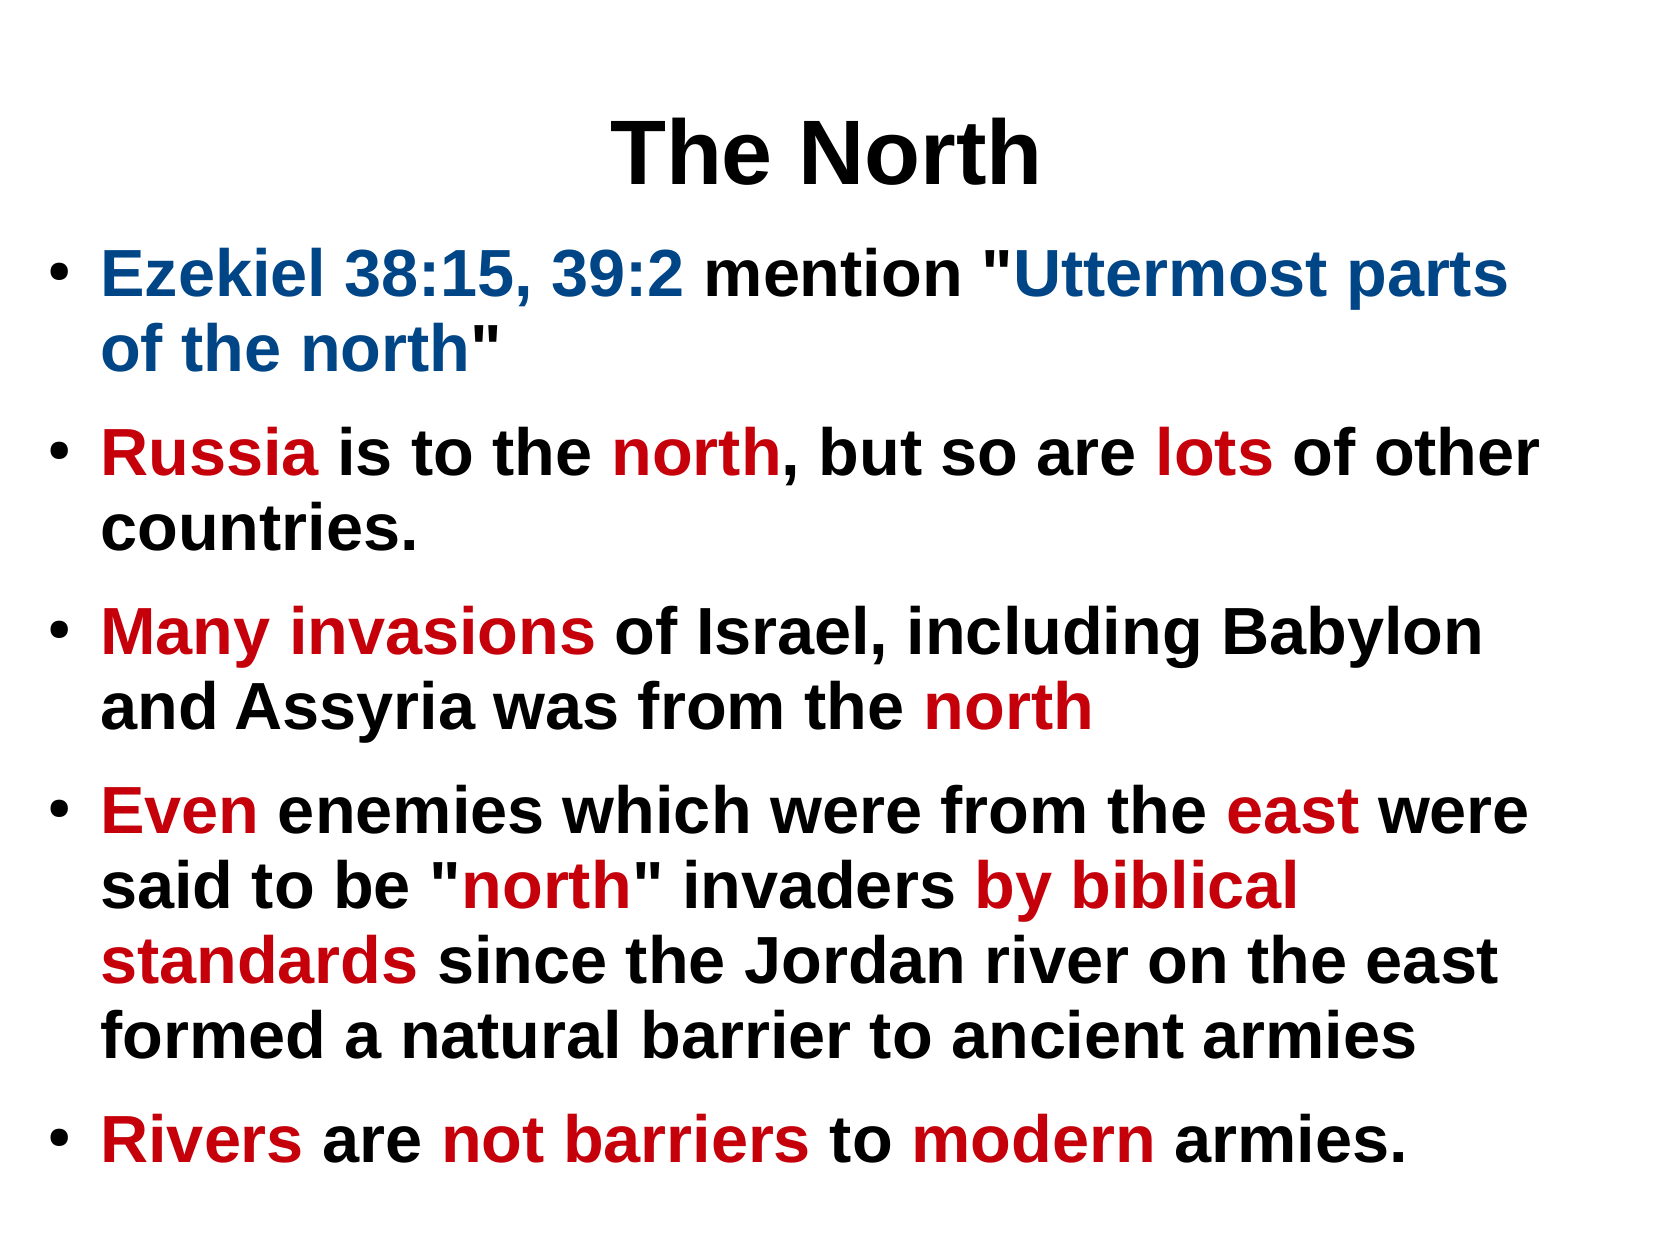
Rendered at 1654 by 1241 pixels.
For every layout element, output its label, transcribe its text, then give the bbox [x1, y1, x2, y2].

list Ezekiel 38:15, 39:2 mention "Uttermost parts of the north" Russia is to the north, but so are lots of other countries. Many invasions of Israel, including Babylon and Assyria was from the north Even enemies which were from the east were said to be "north" invaders by biblical standards since the Jordan river on the east formed a natural barrier to ancient armies Rivers are not barriers to modern armies. [29, 236, 1571, 1231]
title The North [82, 49, 1571, 236]
